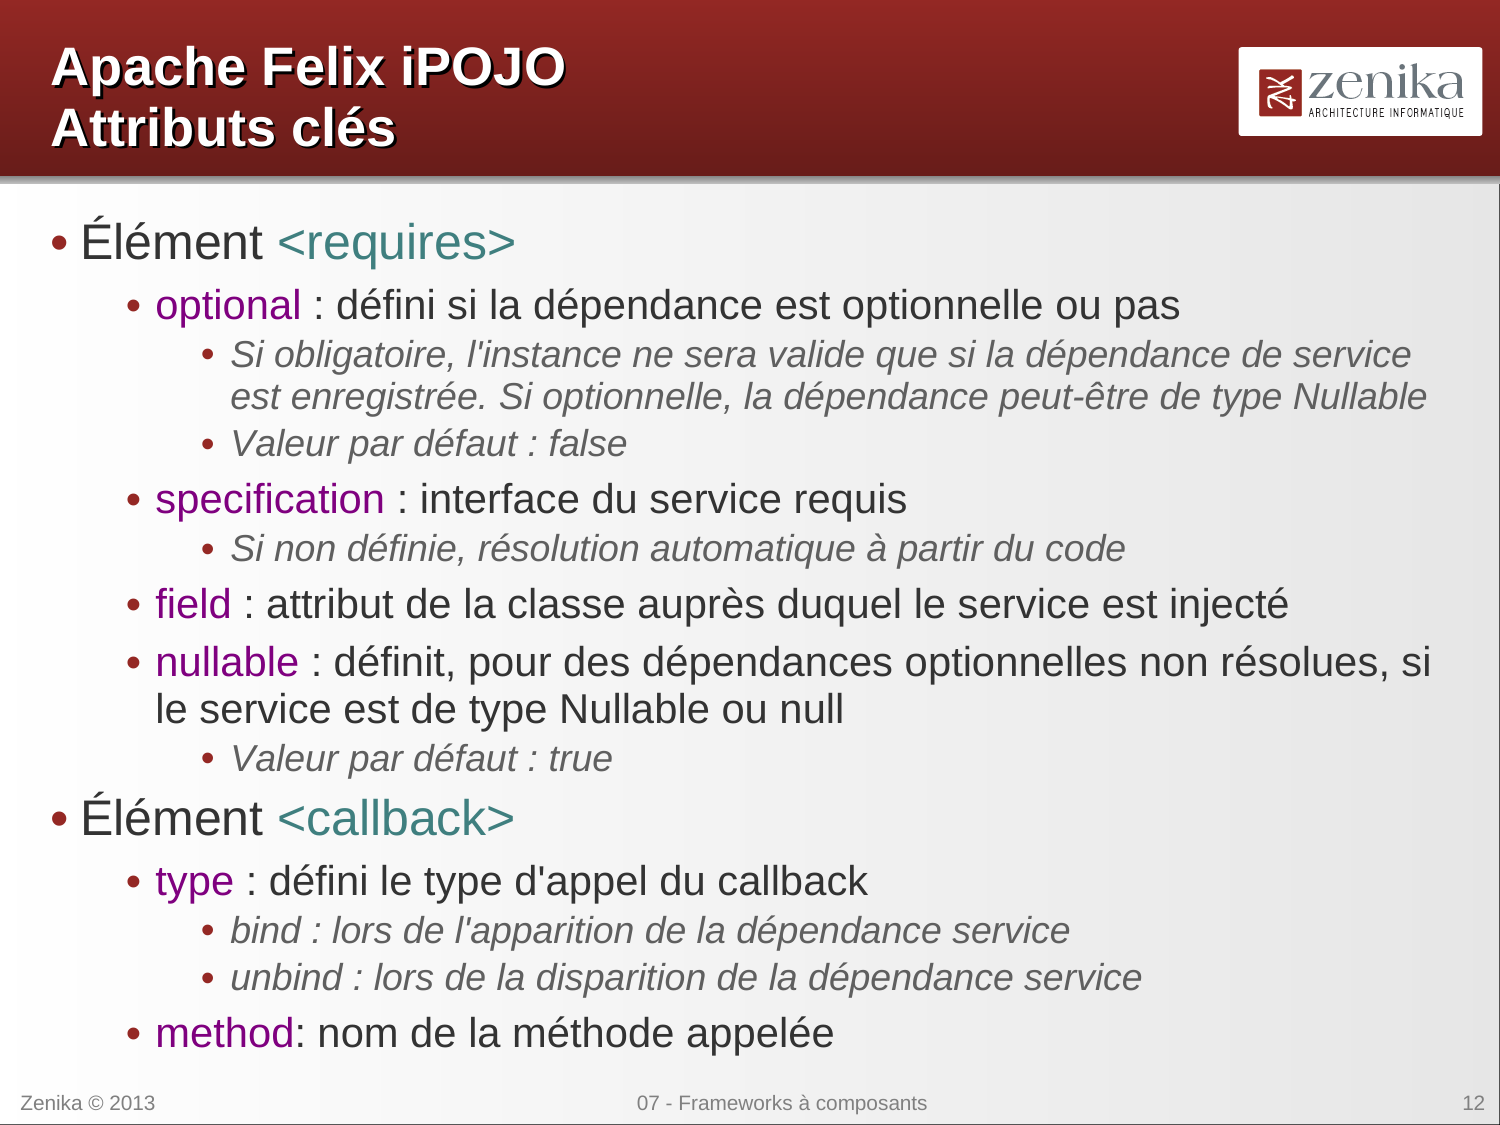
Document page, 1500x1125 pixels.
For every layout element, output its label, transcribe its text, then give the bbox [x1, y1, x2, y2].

title Apache Felix iPOJO Attributs clés [50, 15, 1206, 180]
picture [1257, 58, 1464, 125]
list Élément <requires> optional : défini si la dépendance est optionnelle ou pas Si obligatoire, l'instance ne sera valide que si la dépendance de service est enregistrée. Si optionnelle, la dépendance peut-être de type Nullable Valeur par défaut : false specification : interface du service requis Si non définie, résolution automatique à partir du code field : attribut de la classe auprès duquel le service est injecté nullable : définit, pour des dépendances optionnelles non résolues, si le service est de type Nullable ou null Valeur par défaut : true Élément <callback> type : défini le type d'appel du callback bind : lors de l'apparition de la dépendance service unbind : lors de la disparition de la dépendance service method: nom de la méthode appelée [50, 214, 1435, 1058]
